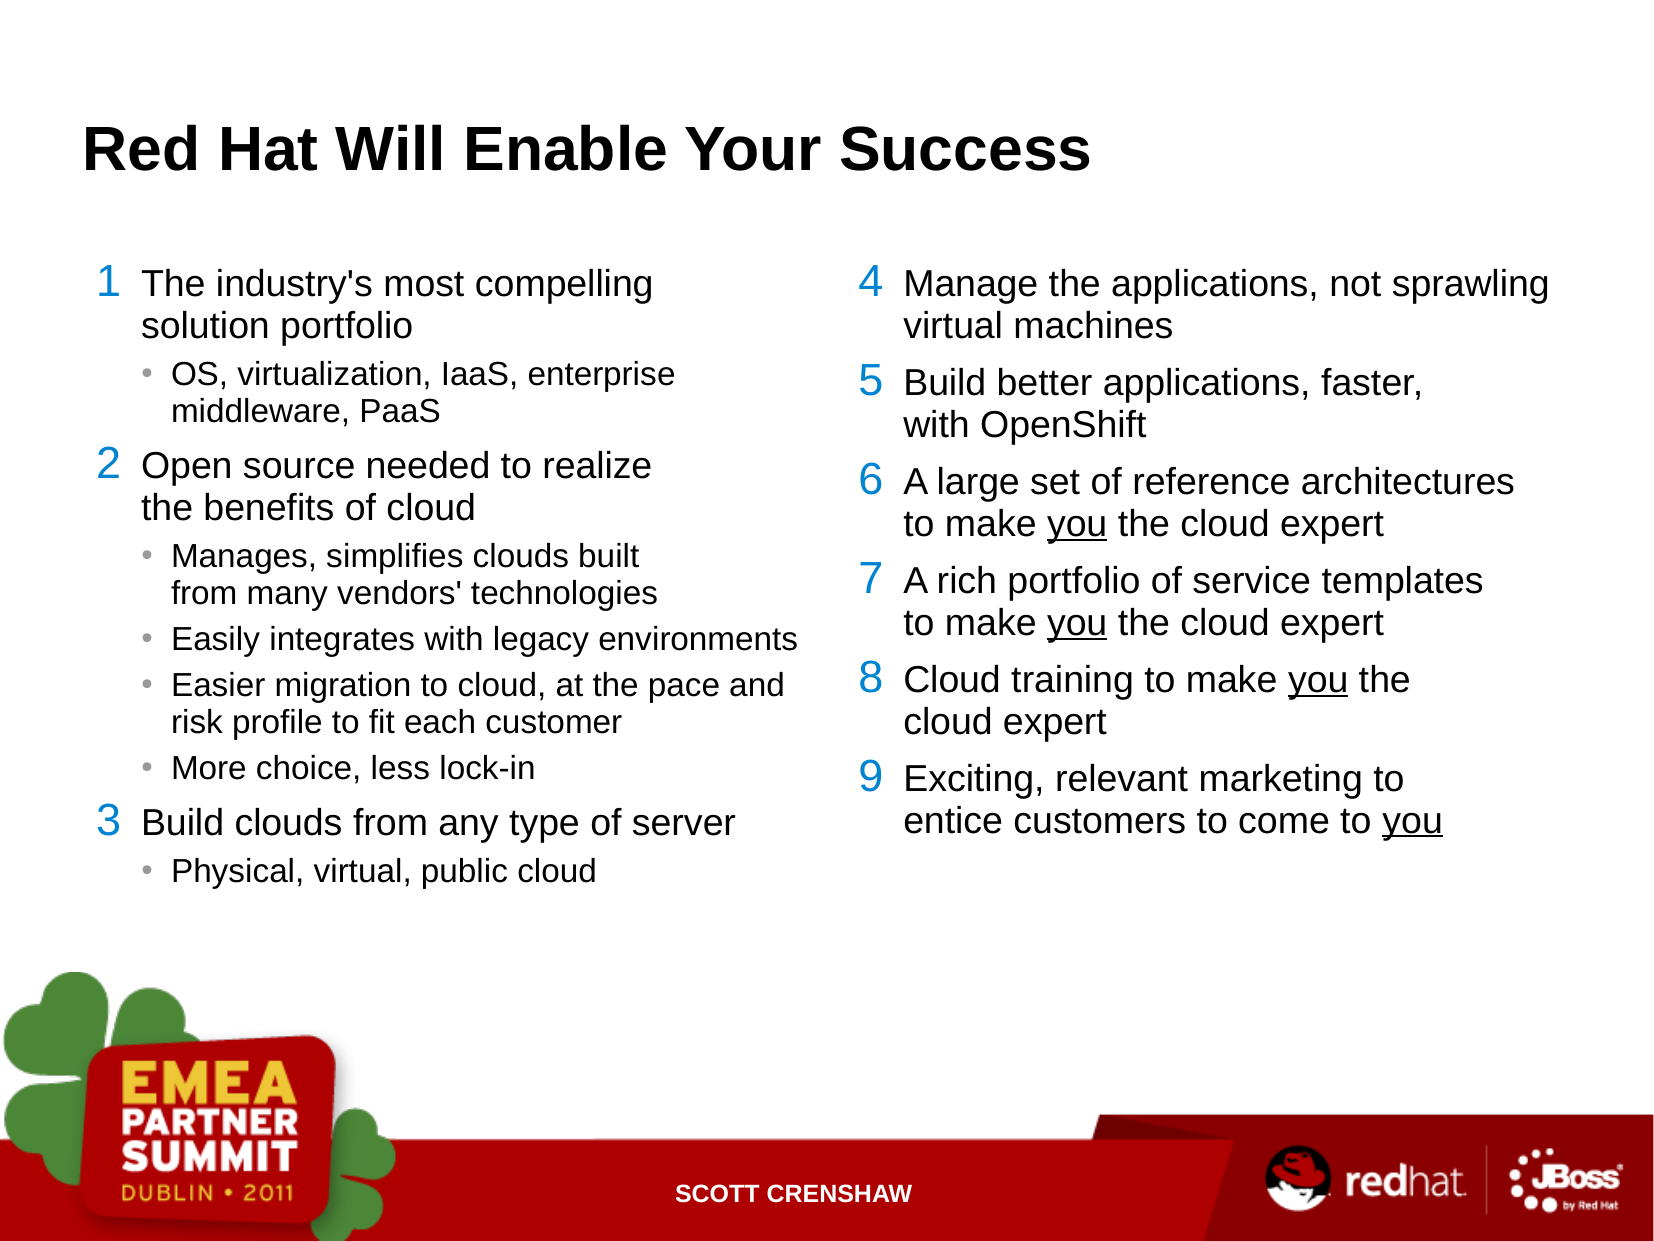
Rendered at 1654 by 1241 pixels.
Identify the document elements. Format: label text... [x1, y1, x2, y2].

title Red Hat Will Enable Your Success [82, 55, 1571, 243]
picture [0, 972, 1654, 1241]
list The industry's most compelling solution portfolio OS, virtualization, IaaS, enterprise middleware, PaaS Open source needed to realize the benefits of cloud Manages, simplifies clouds built from many vendors' technologies Easily integrates with legacy environments Easier migration to cloud, at the pace and risk profile to fit each customer More choice, less lock-in Build clouds from any type of server Physical, virtual, public cloud [80, 262, 808, 1056]
list Manage the applications, not sprawling virtual machines Build better applications, faster, with OpenShift A large set of reference architectures to make you the cloud expert A rich portfolio of service templates to make you the cloud expert Cloud training to make you the cloud expert Exciting, relevant marketing to entice customers to come to you [843, 262, 1570, 1042]
